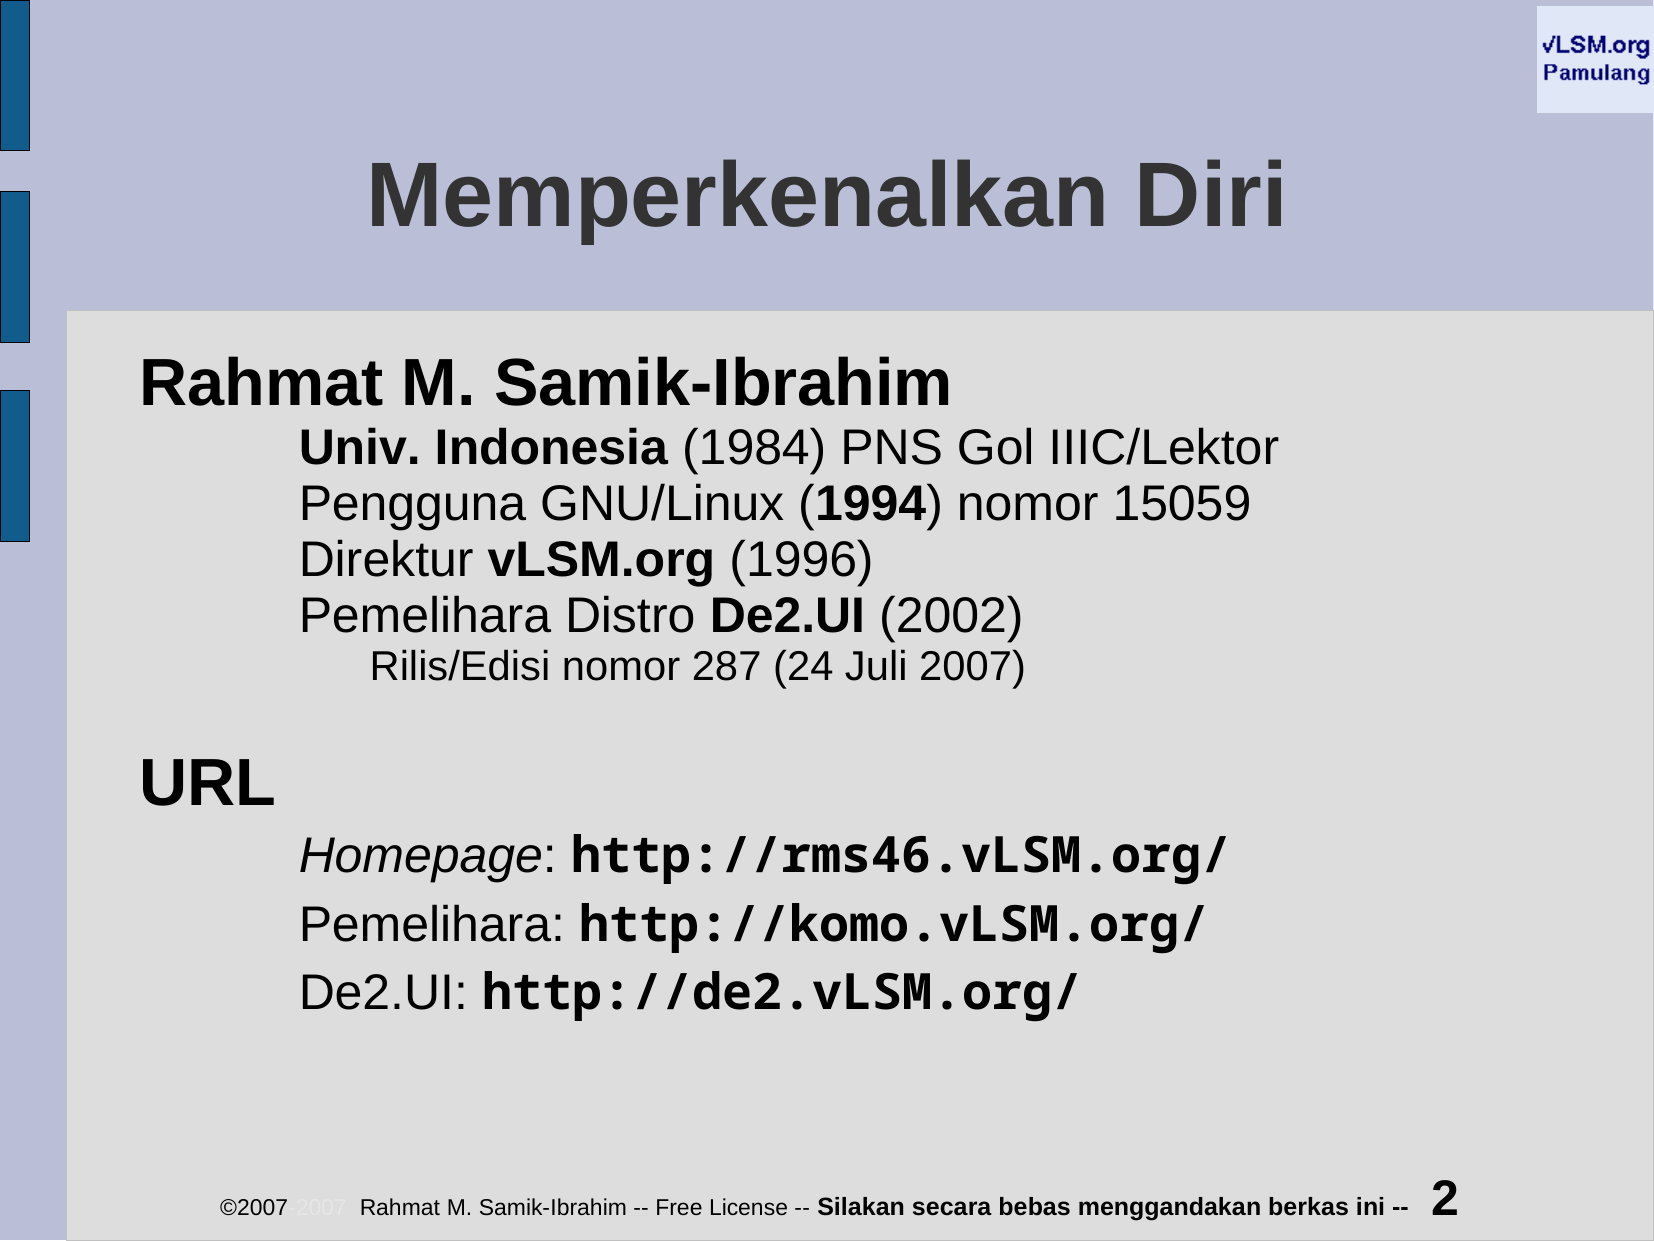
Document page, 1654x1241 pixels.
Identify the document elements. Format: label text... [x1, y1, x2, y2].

list Rahmat M. Samik-Ibrahim Univ. Indonesia (1984) PNS Gol IIIC/Lektor Pengguna GNU/Linux (1994) nomor 15059 Direktur vLSM.org (1996) Pemelihara Distro De2.UI (2002) Rilis/Edisi nomor 287 (24 Juli 2007) URL Homepage: http://rms46.vLSM.org/ Pemelihara: http://komo.vLSM.org/ De2.UI: http://de2.vLSM.org/ [121, 344, 1534, 1112]
title Memperkenalkan Diri [121, 91, 1534, 299]
picture [1537, 6, 1654, 113]
